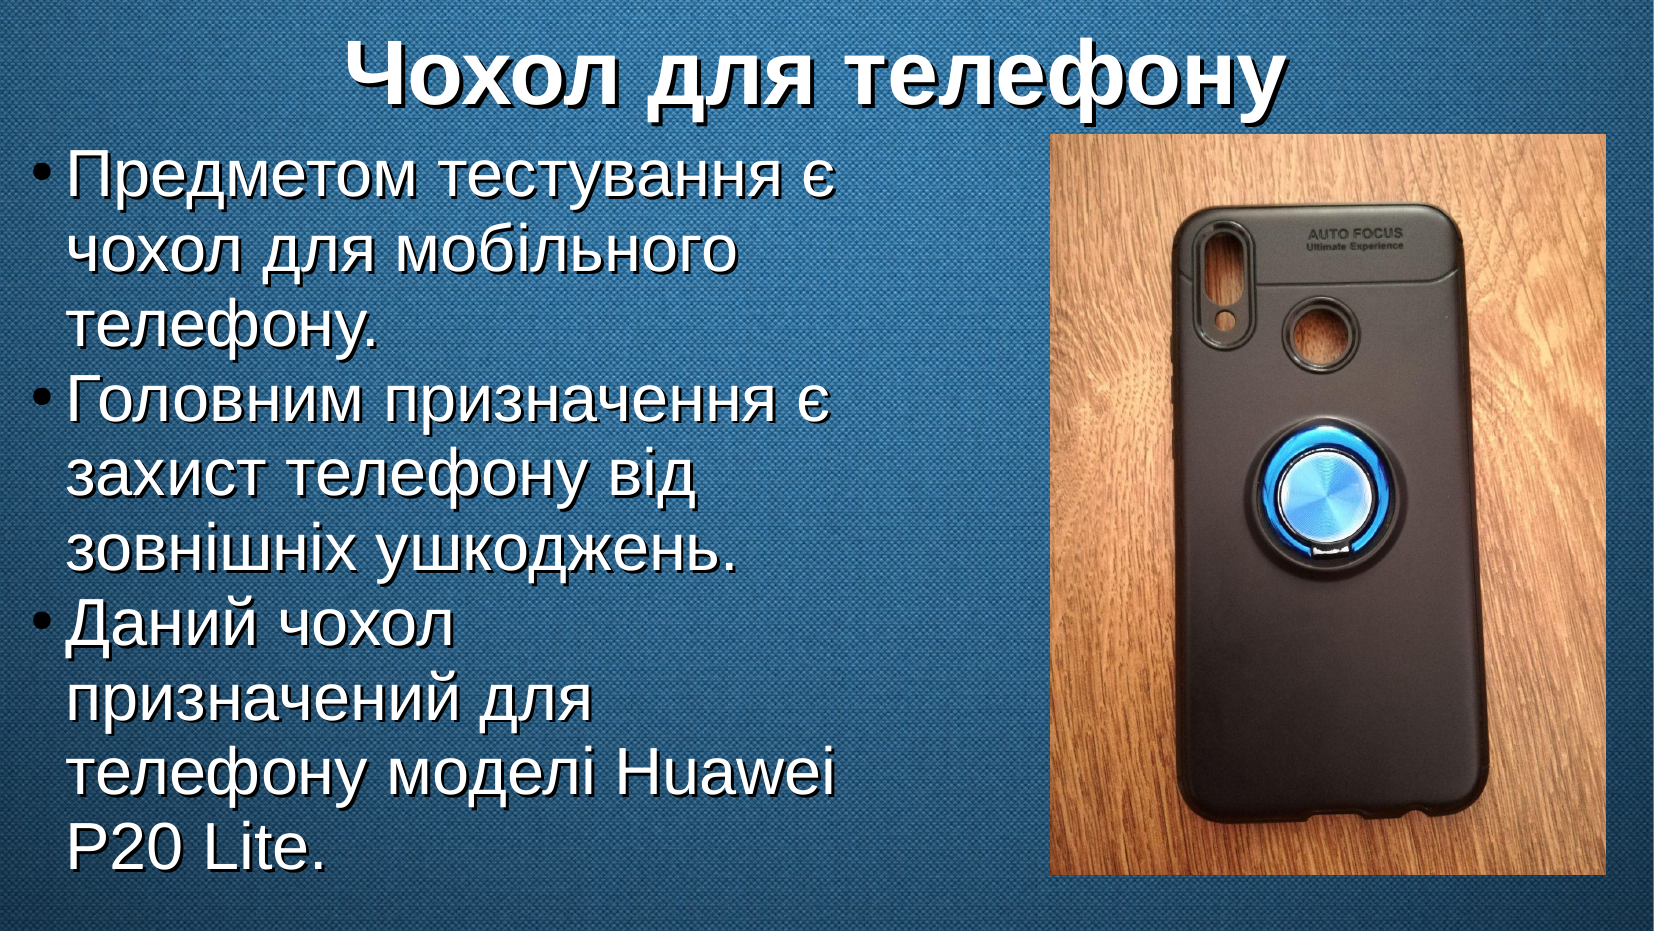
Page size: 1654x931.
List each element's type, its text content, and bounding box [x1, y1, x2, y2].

subtitle Предметом тестування є чохол для мобільного телефону. Головним призначення є захист телефону від зовнішніх ушкоджень. Даний чохол призначений для телефону моделі Huawei P20 Lite. [30, 136, 856, 884]
picture [0, 0, 1654, 931]
title Чохол для телефону [71, 0, 1561, 151]
